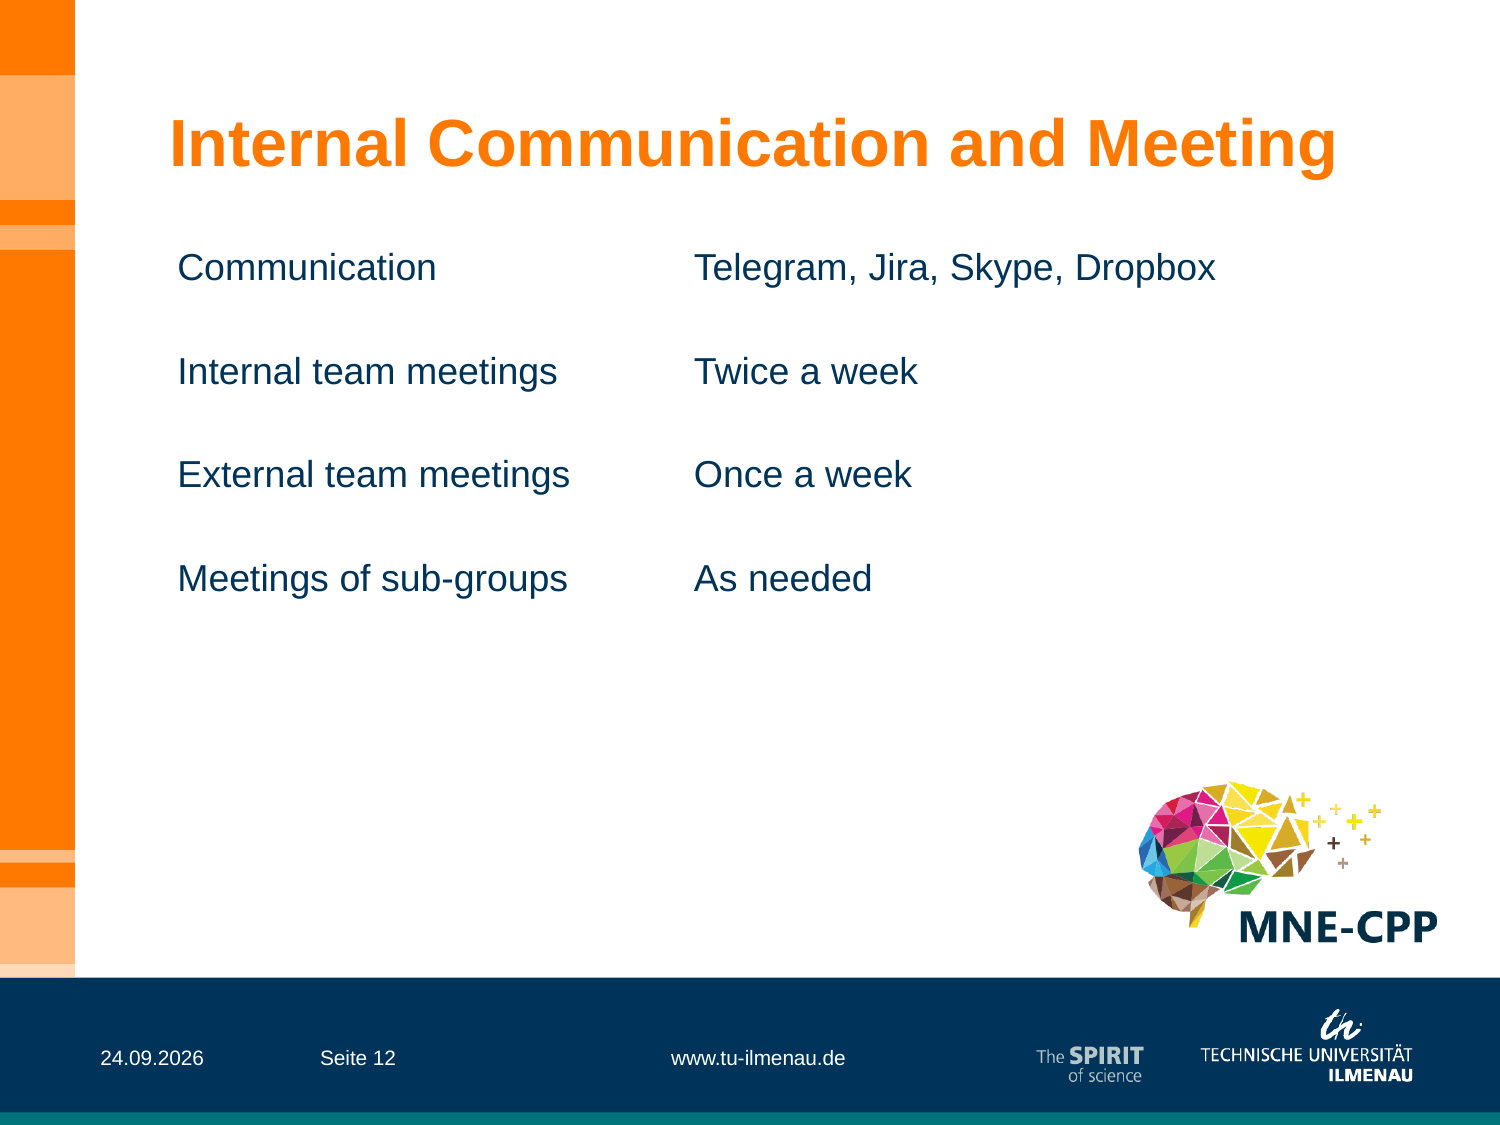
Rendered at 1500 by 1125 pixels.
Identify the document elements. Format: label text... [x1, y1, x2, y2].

picture [1200, 1009, 1413, 1082]
slide_number Seite <Foliennummer> [289, 1037, 427, 1088]
picture [1074, 755, 1500, 969]
picture [1033, 1040, 1147, 1085]
text_box Internal Communication and Meeting [169, 99, 1407, 188]
text_box Communication Telegram, Jira, Skype, Dropbox Internal team meetings Twice a week External team meetings Once a week Meetings of sub-groups As needed [177, 236, 1415, 837]
slide_number 03.05.2017 [100, 1037, 276, 1088]
footer www.tu-ilmenau.de [644, 1037, 858, 1088]
